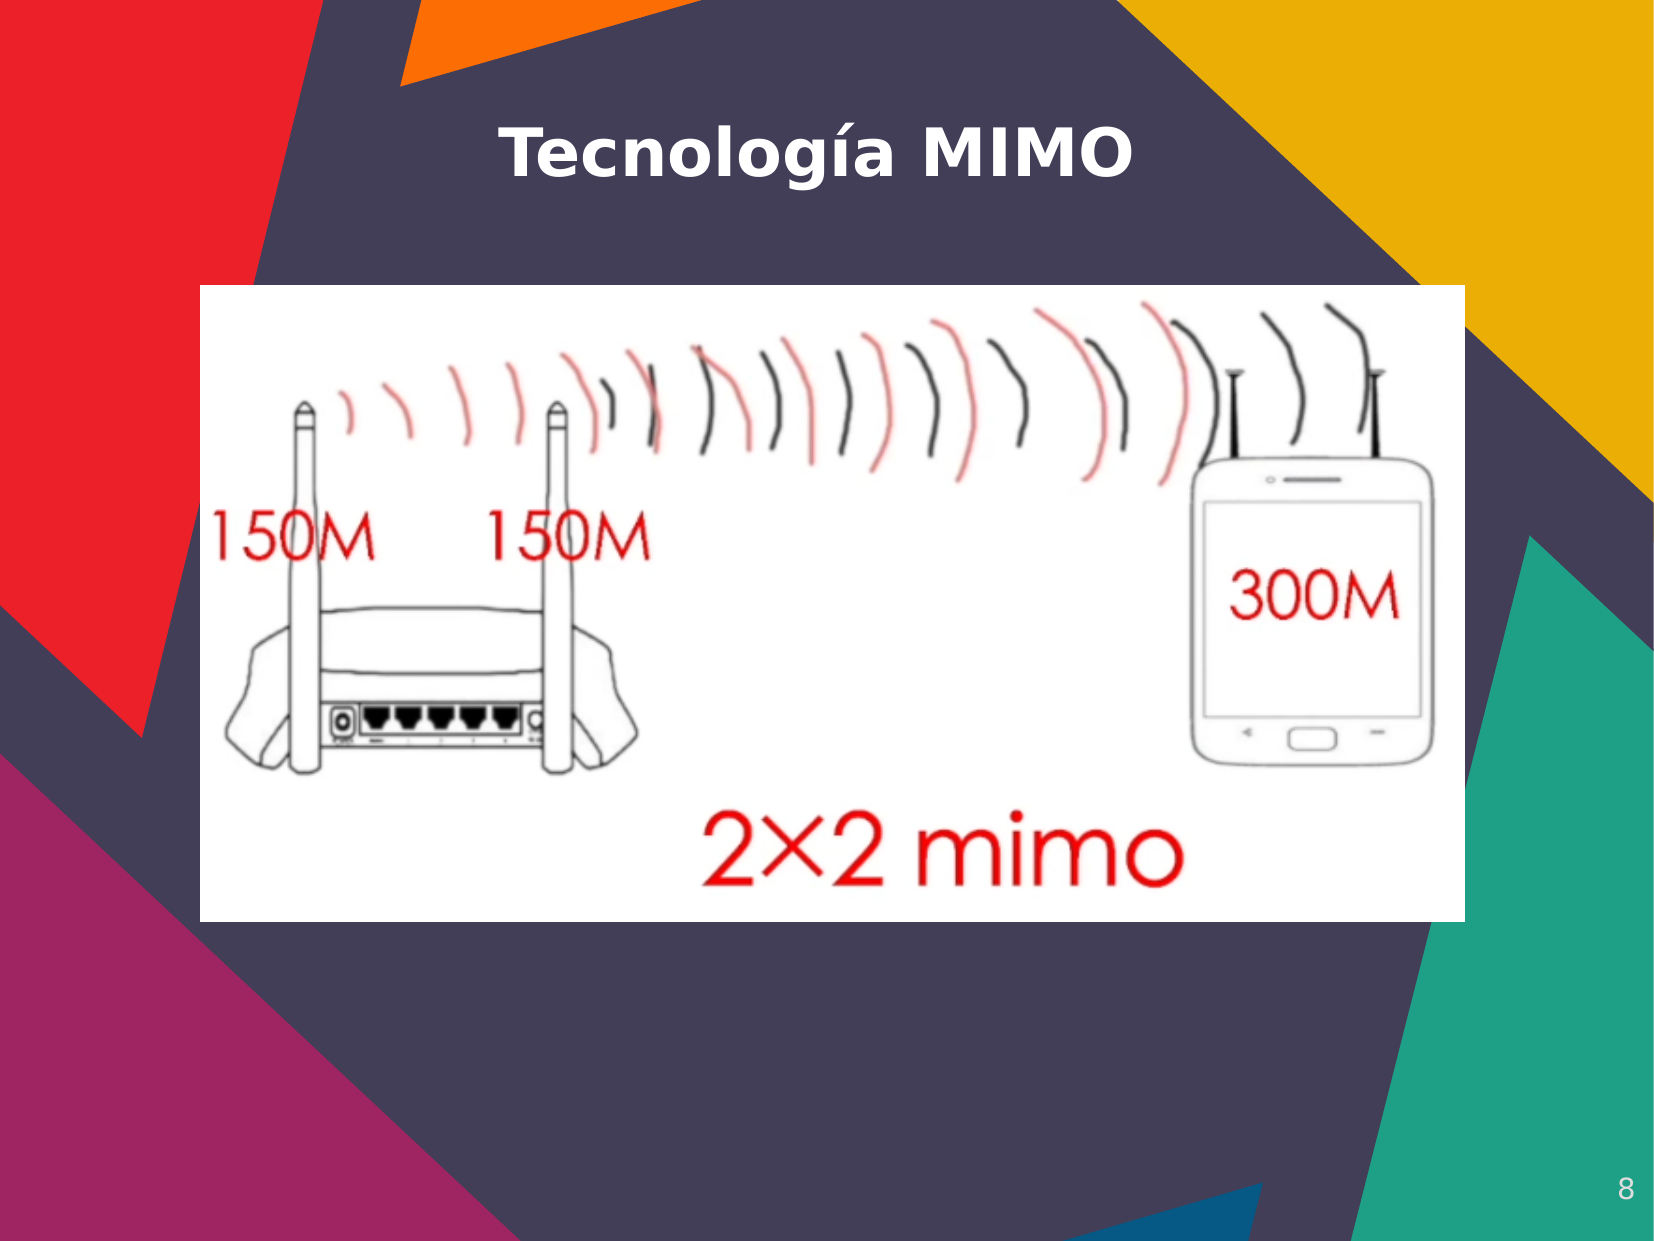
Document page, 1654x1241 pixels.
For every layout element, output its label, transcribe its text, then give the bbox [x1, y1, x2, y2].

title Tecnología MIMO [276, 49, 1359, 257]
picture [200, 285, 1465, 922]
